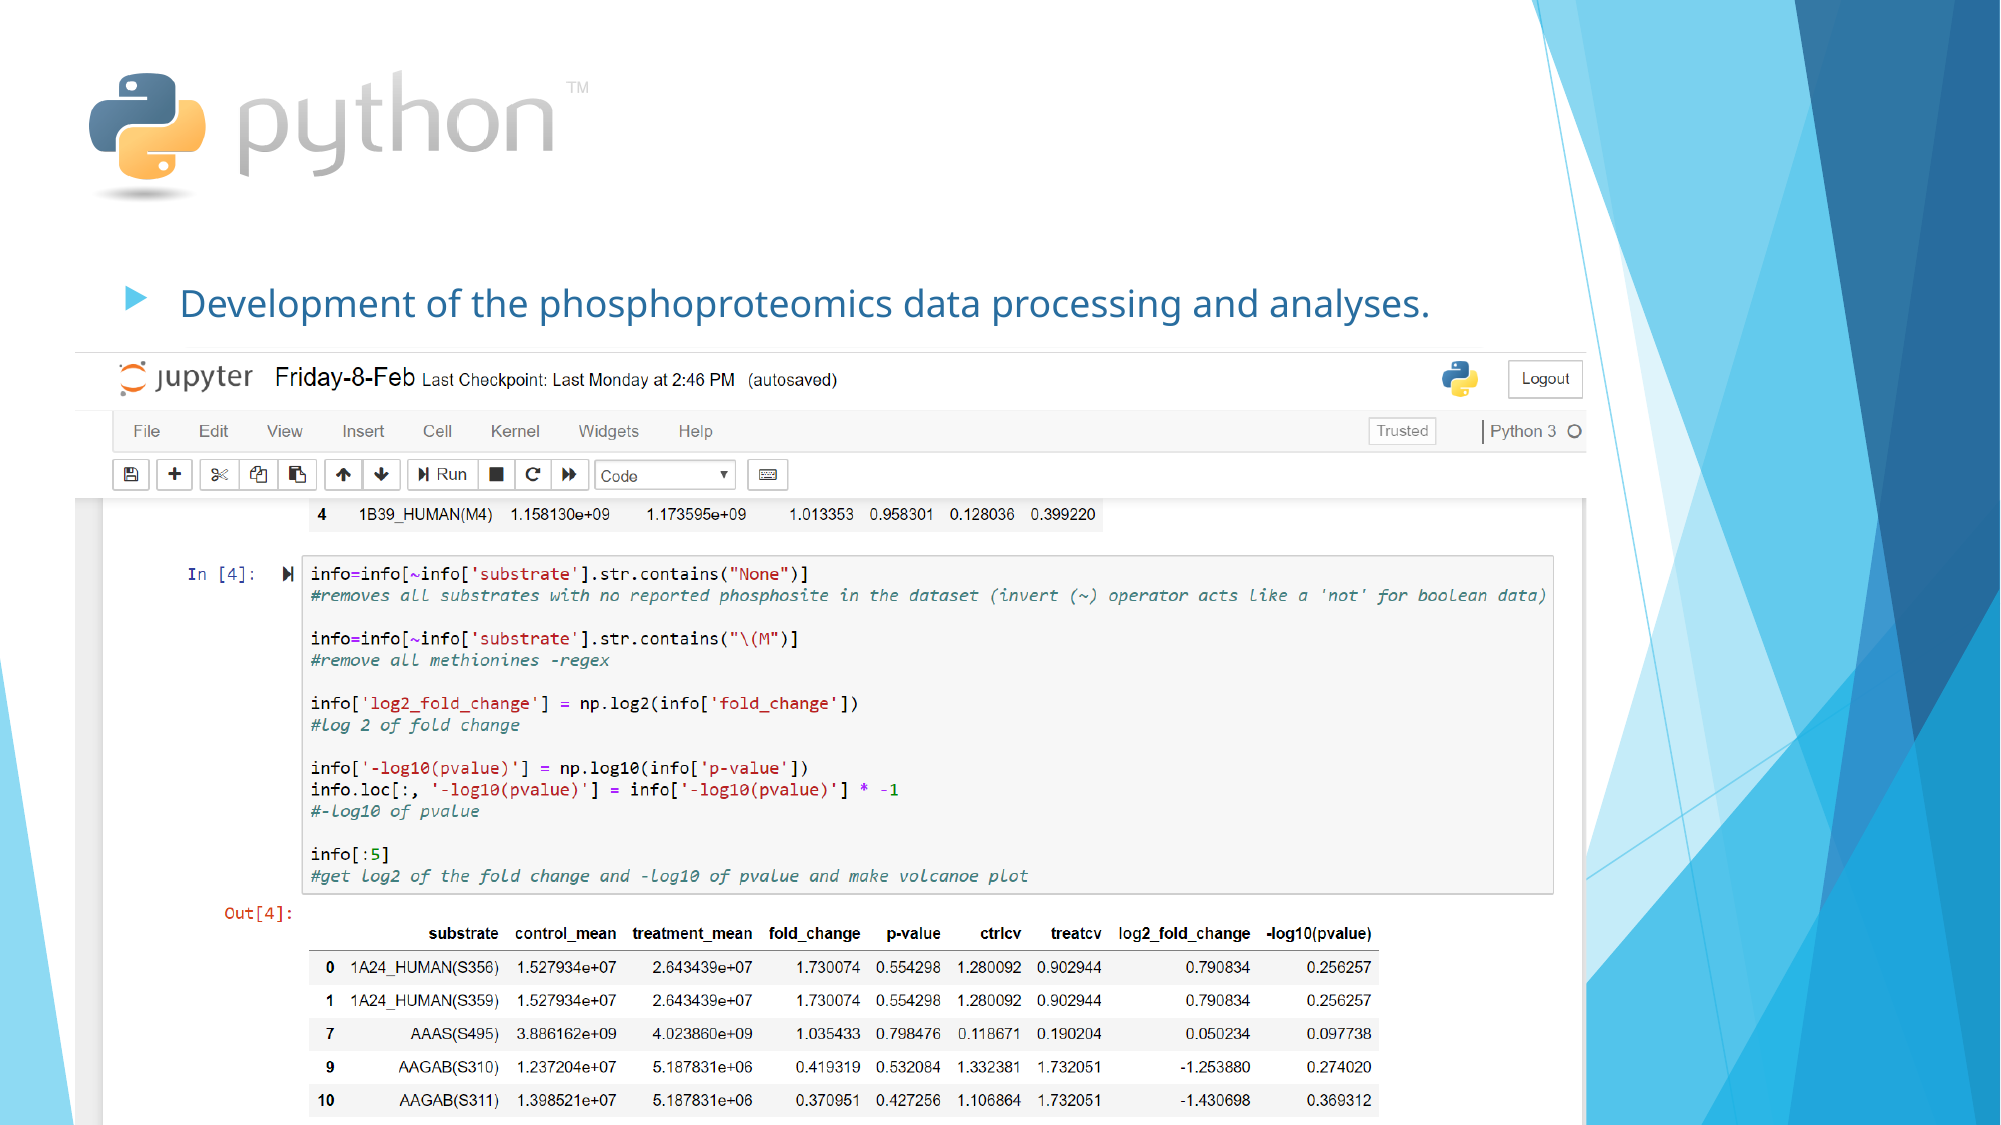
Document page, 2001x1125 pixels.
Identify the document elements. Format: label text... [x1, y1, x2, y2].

list Development of the phosphoproteomics data processing and analyses. [108, 250, 1519, 347]
picture [75, 54, 677, 207]
picture [75, 347, 1587, 1125]
